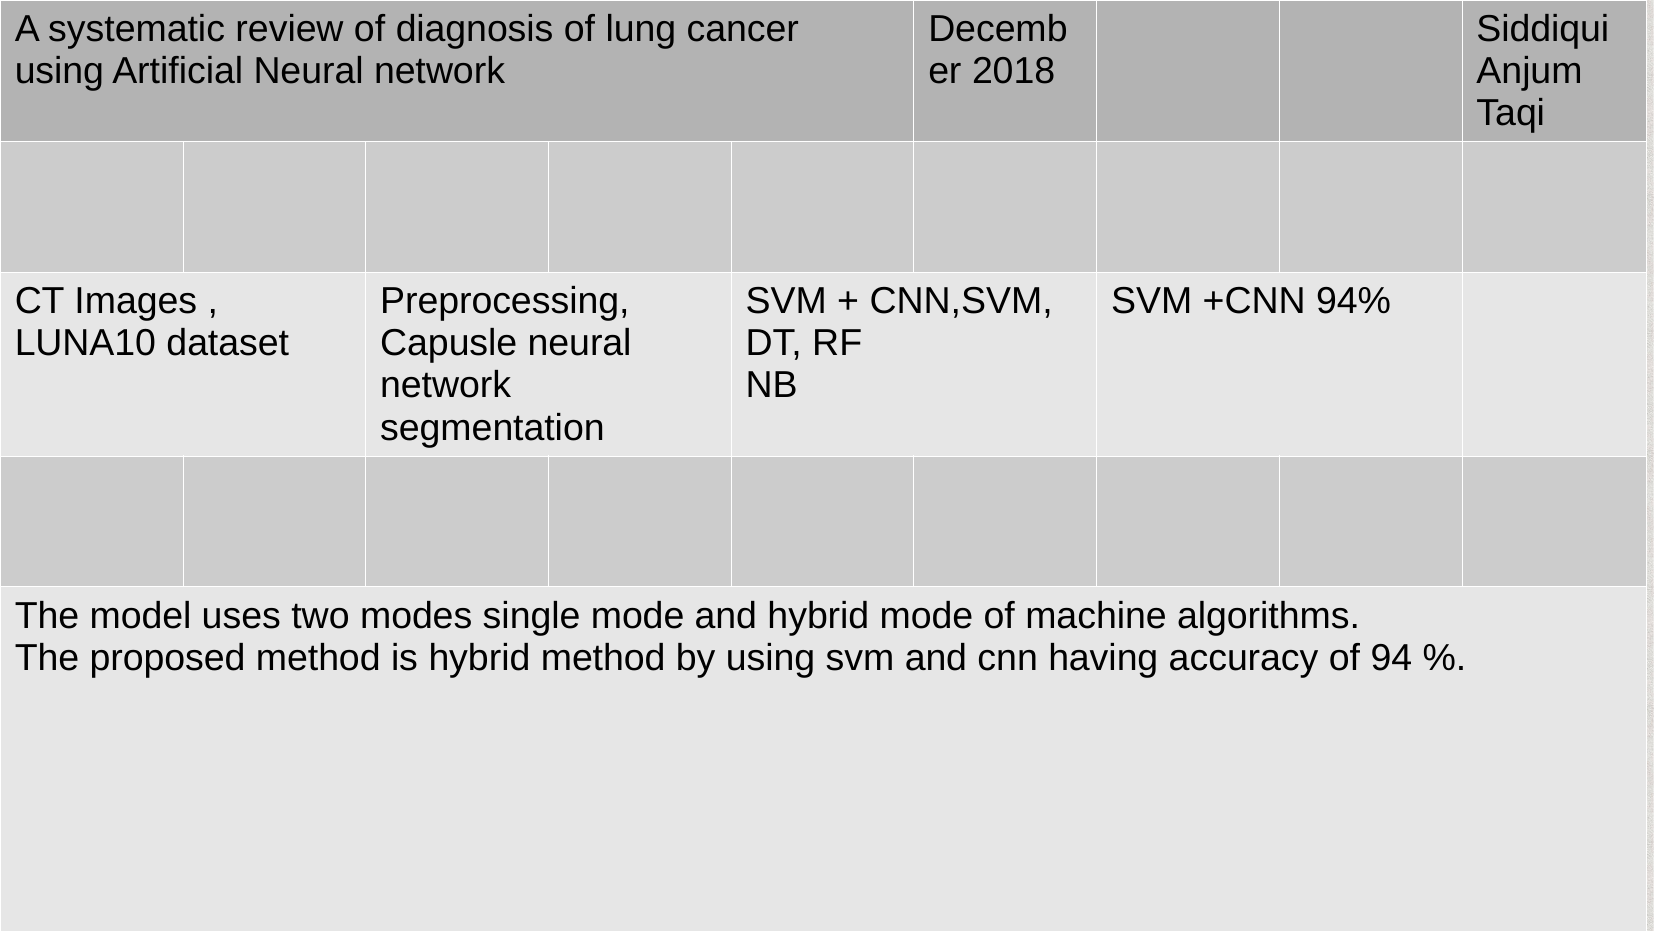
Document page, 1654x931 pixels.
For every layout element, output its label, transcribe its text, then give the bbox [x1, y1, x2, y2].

table_header A systematic review of diagnosis of lung cancer using Artificial Neural network [1, 1, 913, 141]
table_cell [914, 142, 1096, 272]
table_cell [732, 457, 913, 586]
table_cell [1463, 457, 1646, 586]
table_cell [1097, 142, 1279, 272]
table_cell Preprocessing, Capusle neural network segmentation [366, 273, 731, 456]
table_header [1280, 1, 1462, 141]
table_cell [549, 142, 731, 272]
table_cell SVM +CNN 94% [1097, 273, 1462, 456]
table_cell [1097, 457, 1279, 586]
table_cell [1, 142, 183, 272]
table_cell [366, 142, 548, 272]
table_cell [1463, 142, 1646, 272]
table_cell SVM + CNN,SVM, DT, RF NB [732, 273, 1096, 456]
table_cell [184, 142, 365, 272]
table_cell [1463, 273, 1646, 456]
table_cell [549, 457, 731, 586]
table_header December 2018 [914, 1, 1096, 141]
table_cell CT Images , LUNA10 dataset [1, 273, 365, 456]
table_cell [184, 457, 365, 586]
table_cell The model uses two modes single mode and hybrid mode of machine algorithms. The proposed method is hybrid method by using svm and cnn having accuracy of 94 %. [1, 587, 1646, 931]
table_cell [732, 142, 913, 272]
table_header Siddiqui Anjum Taqi [1463, 1, 1646, 141]
table_cell [1280, 457, 1462, 586]
table_cell [366, 457, 548, 586]
table_cell [1, 457, 183, 586]
picture [1647, 0, 1654, 931]
table_header [1097, 1, 1279, 141]
table_cell [914, 457, 1096, 586]
table_cell [1280, 142, 1462, 272]
